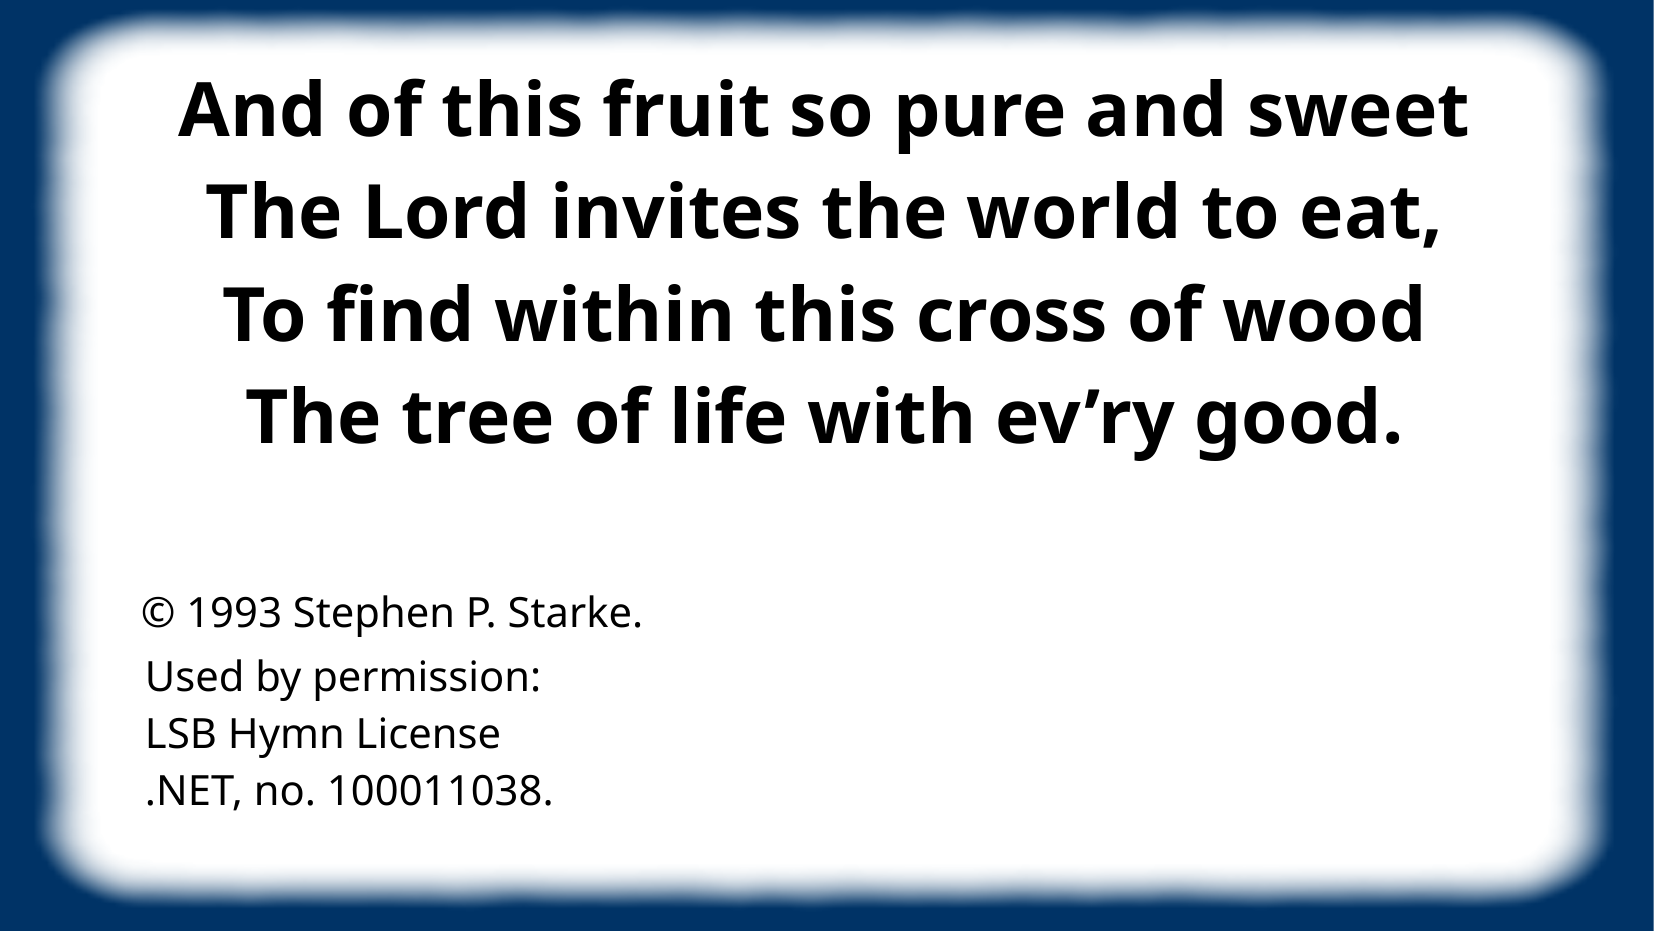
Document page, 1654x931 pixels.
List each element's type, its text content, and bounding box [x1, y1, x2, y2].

text_box And of this fruit so pure and sweet The Lord invites the world to eat, To find within this cross of wood The tree of life with ev’ry good. © 1993 Stephen P. Starke. Used by permission: LSB Hymn License .NET, no. 100011038. [90, 48, 1561, 817]
picture [0, 0, 1654, 931]
